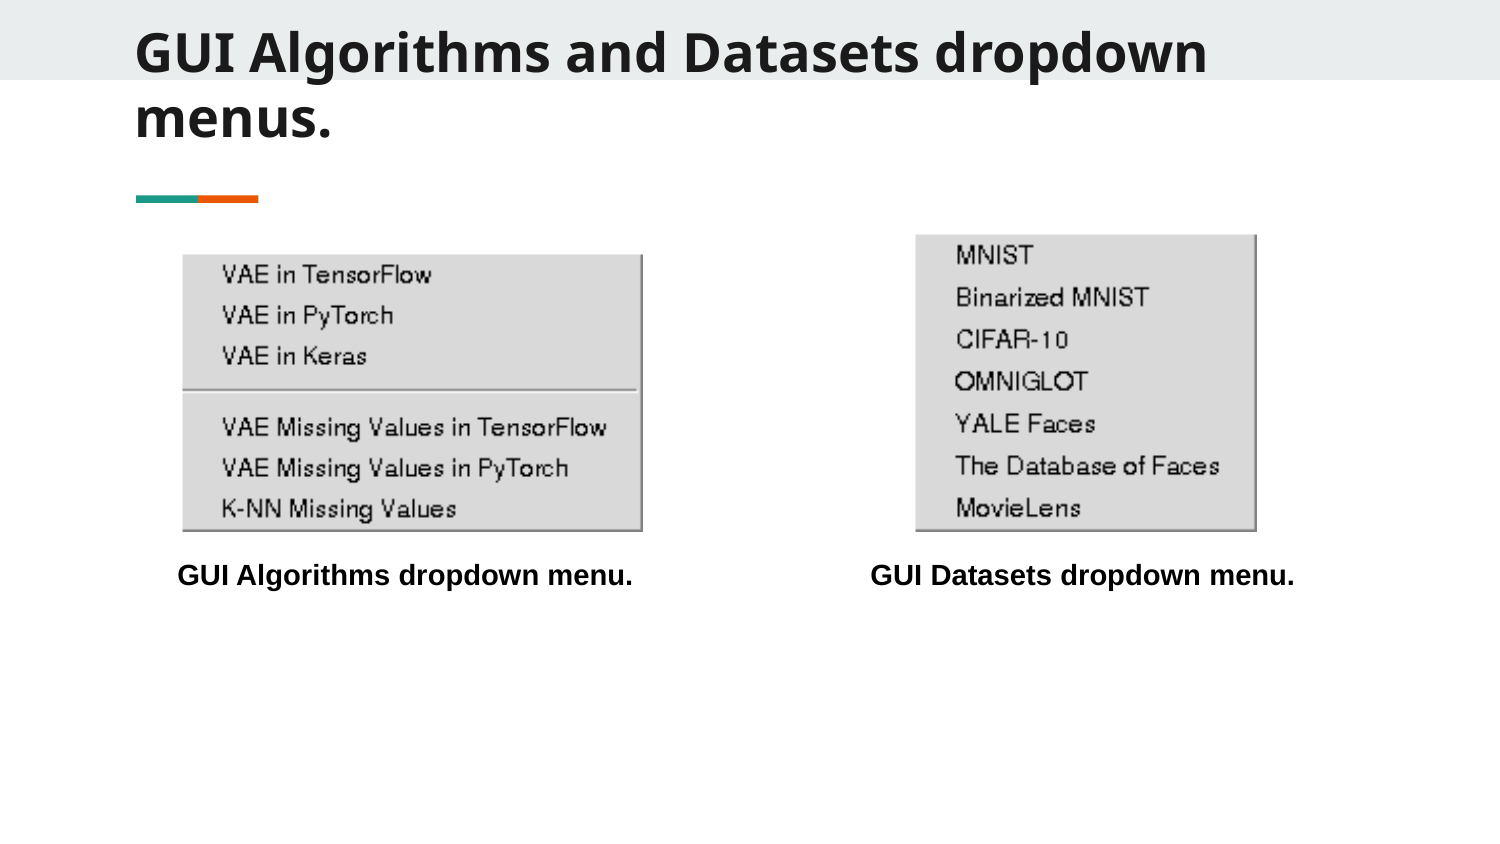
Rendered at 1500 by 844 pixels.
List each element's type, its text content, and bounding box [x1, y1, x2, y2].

text_box GUI Algorithms dropdown menu. [162, 541, 662, 630]
text_box GUI Datasets dropdown menu. [855, 541, 1317, 630]
title GUI Algorithms and Datasets dropdown menus. [119, 3, 1381, 92]
picture [181, 253, 643, 532]
picture [914, 233, 1257, 532]
